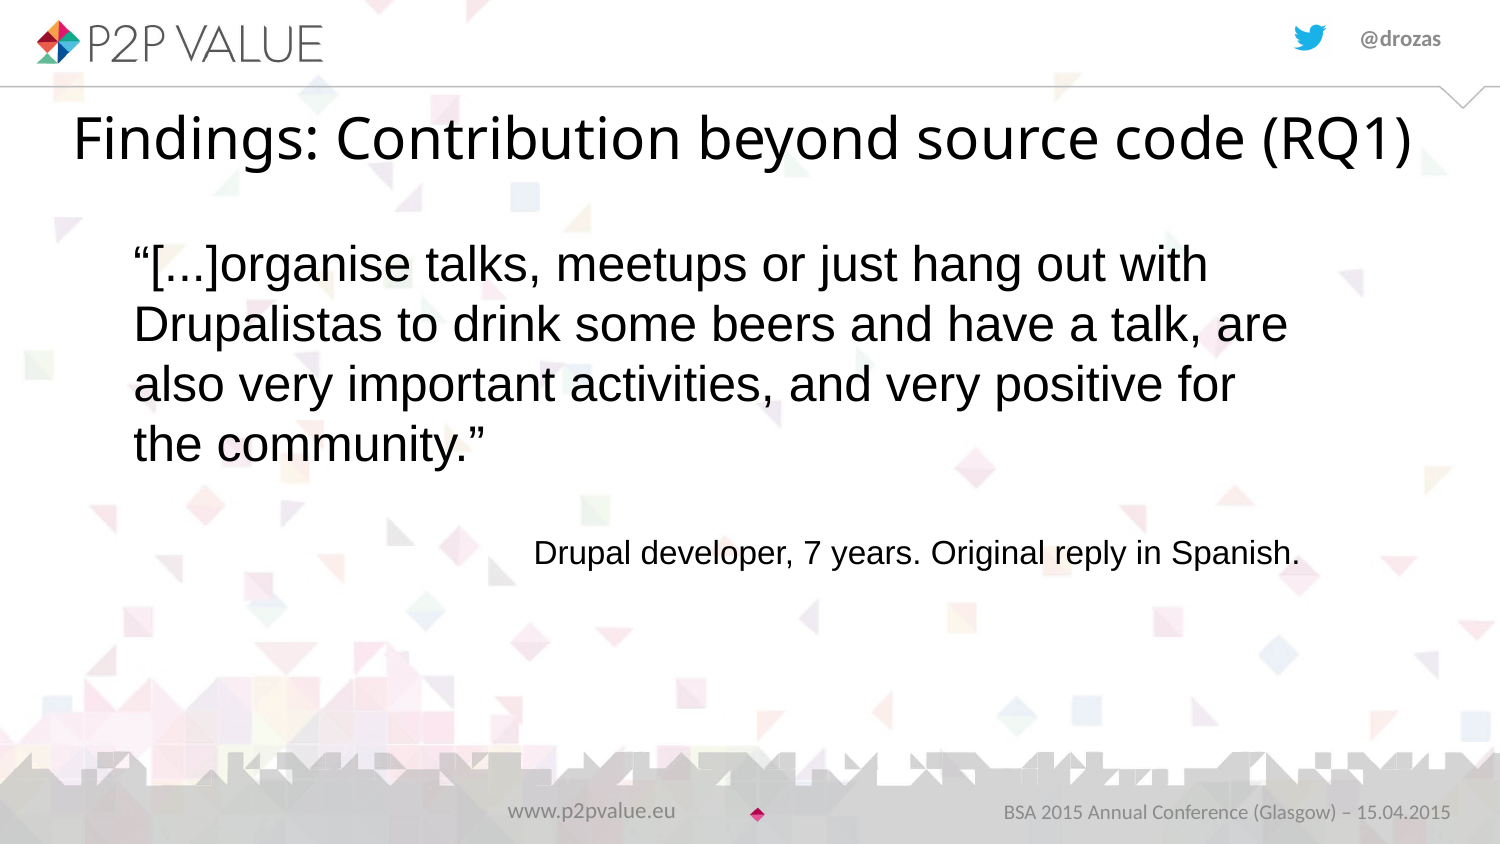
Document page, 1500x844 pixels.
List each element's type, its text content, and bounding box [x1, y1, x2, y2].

picture [0, 0, 1500, 844]
title Findings: Contribution beyond source code (RQ1) [0, 92, 1486, 181]
text_box BSA 2015 Annual Conference (Glasgow) – 15.04.2015 [777, 788, 1470, 834]
subtitle “[...]organise talks, meetups or just hang out with Drupalistas to drink some beers and have a talk, are also very important activities, and very positive for the community.” Drupal developer, 7 years. Original reply in Spanish. [120, 225, 1316, 781]
text_box @drozas [1333, 15, 1455, 60]
text_box www.p2pvalue.eu [501, 789, 720, 829]
